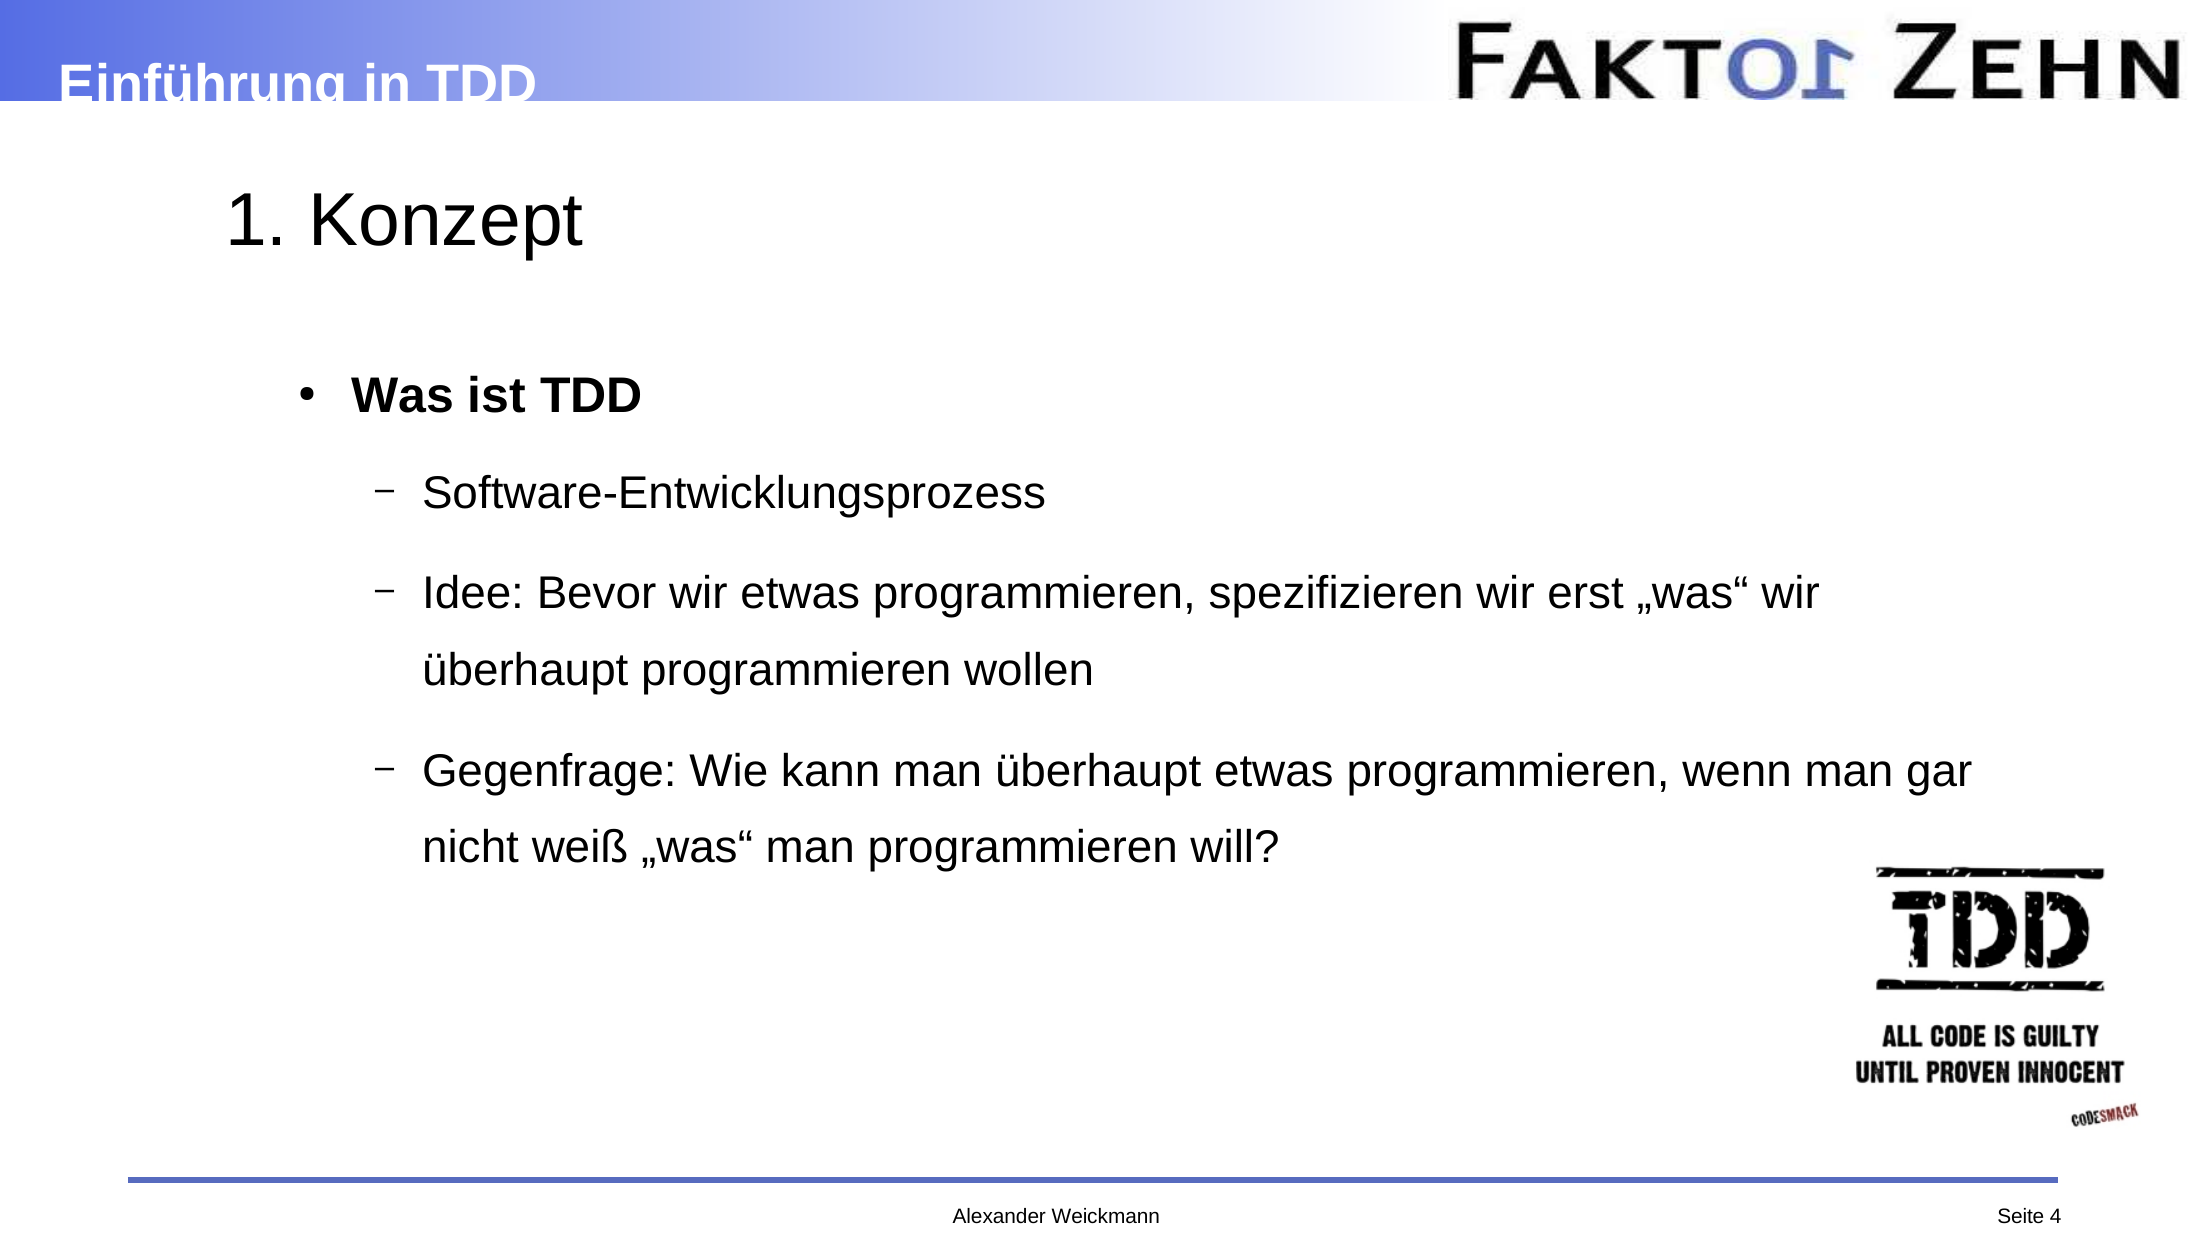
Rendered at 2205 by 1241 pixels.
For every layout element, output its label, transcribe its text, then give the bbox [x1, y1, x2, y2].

picture [1840, 808, 2141, 1176]
picture [1448, 7, 2191, 100]
list Was ist TDD Software-Entwicklungsprozess Idee: Bevor wir etwas programmieren, spezifizieren wir erst „was“ wir überhaupt programmieren wollen Gegenfrage: Wie kann man überhaupt etwas programmieren, wenn man gar nicht weiß „was“ man programmieren will? [280, 339, 2036, 1108]
title 1. Konzept [225, 142, 1981, 296]
